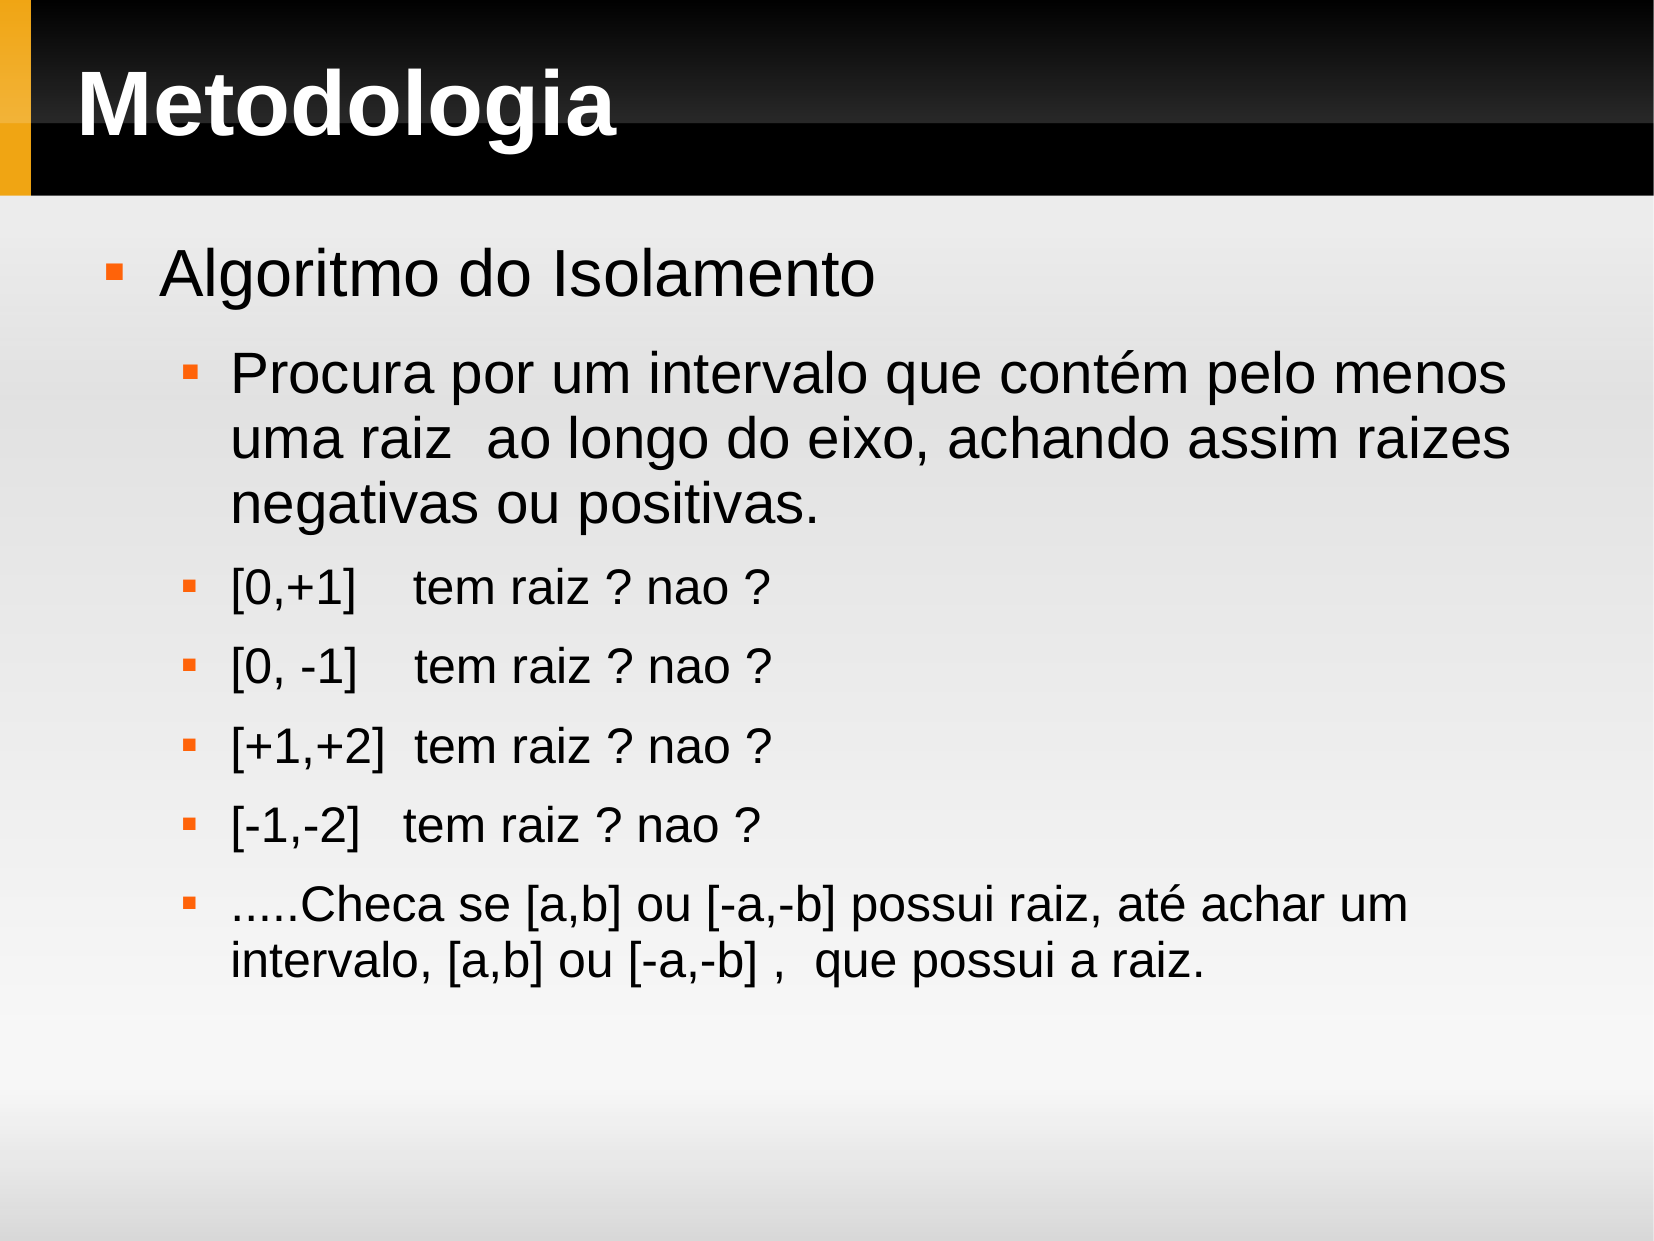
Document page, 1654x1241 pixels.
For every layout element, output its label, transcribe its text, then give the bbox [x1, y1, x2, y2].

picture [0, 0, 1654, 1241]
list Algoritmo do Isolamento Procura por um intervalo que contém pelo menos uma raiz ao longo do eixo, achando assim raizes negativas ou positivas. [0,+1] tem raiz ? nao ? [0, -1] tem raiz ? nao ? [+1,+2] tem raiz ? nao ? [-1,-2] tem raiz ? nao ? .....Checa se [a,b] ou [-a,-b] possui raiz, até achar um intervalo, [a,b] ou [-a,-b] , que possui a raiz. [88, 236, 1577, 988]
title Metodologia [76, 0, 1565, 208]
